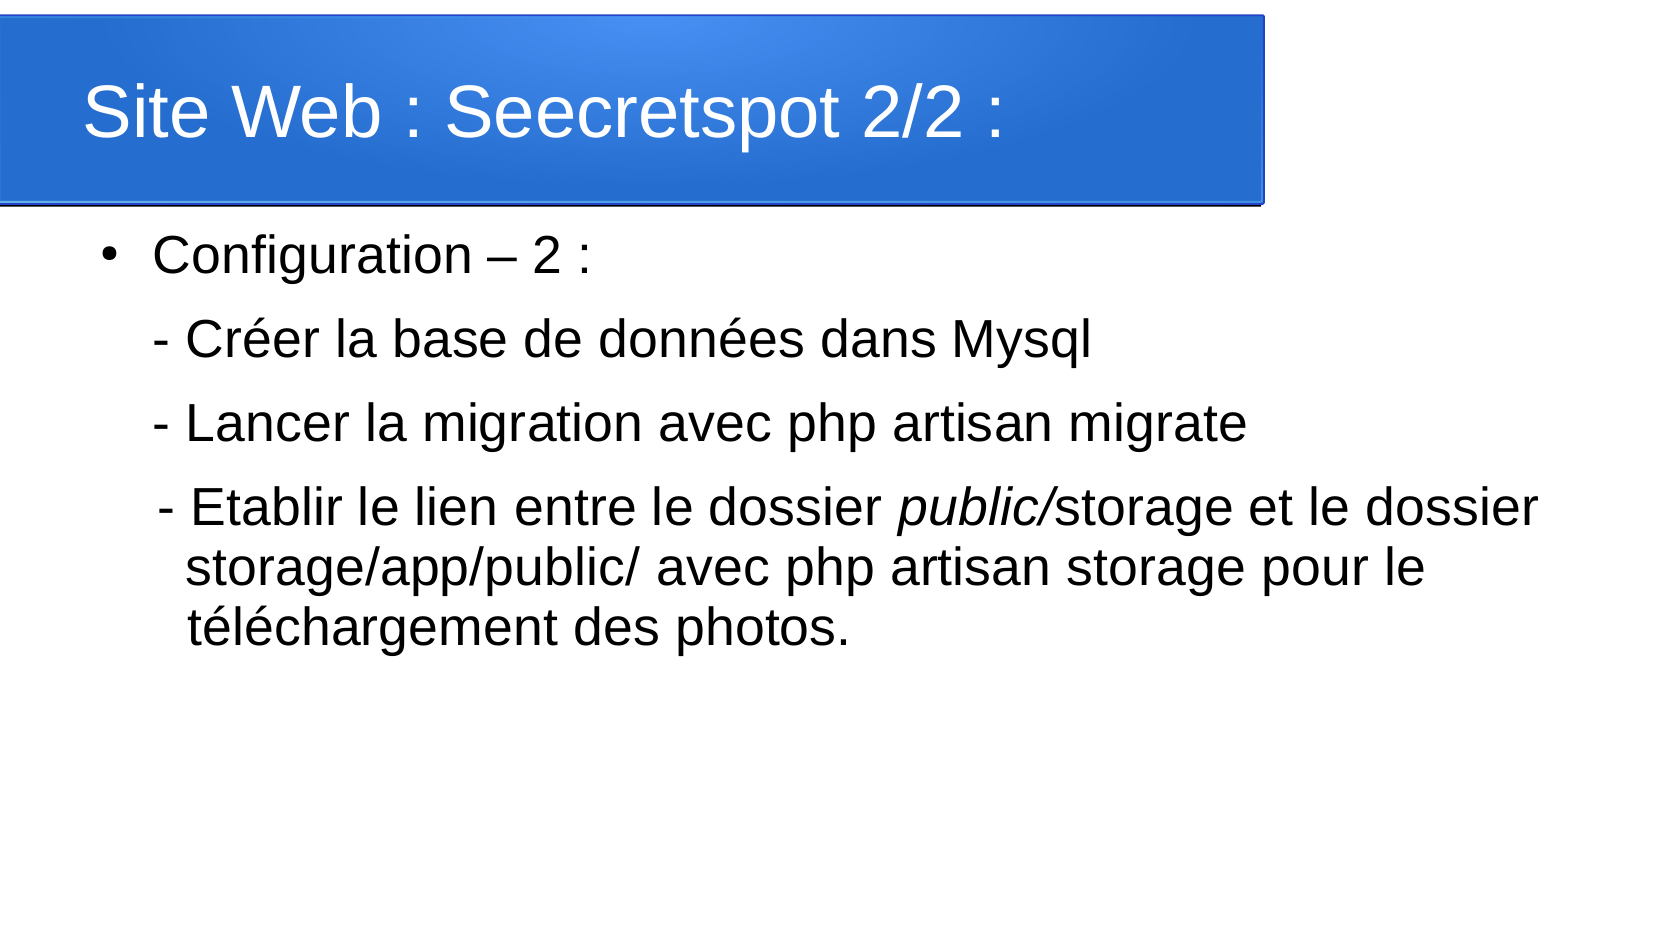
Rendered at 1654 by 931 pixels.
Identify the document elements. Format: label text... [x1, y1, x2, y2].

title Site Web : Seecretspot 2/2 : [82, 35, 1235, 189]
list Configuration – 2 : - Créer la base de données dans Mysql - Lancer la migration avec php artisan migrate - Etablir le lien entre le dossier public/storage et le dossier storage/app/public/ avec php artisan storage pour le téléchargement des photos. [82, 224, 1571, 674]
